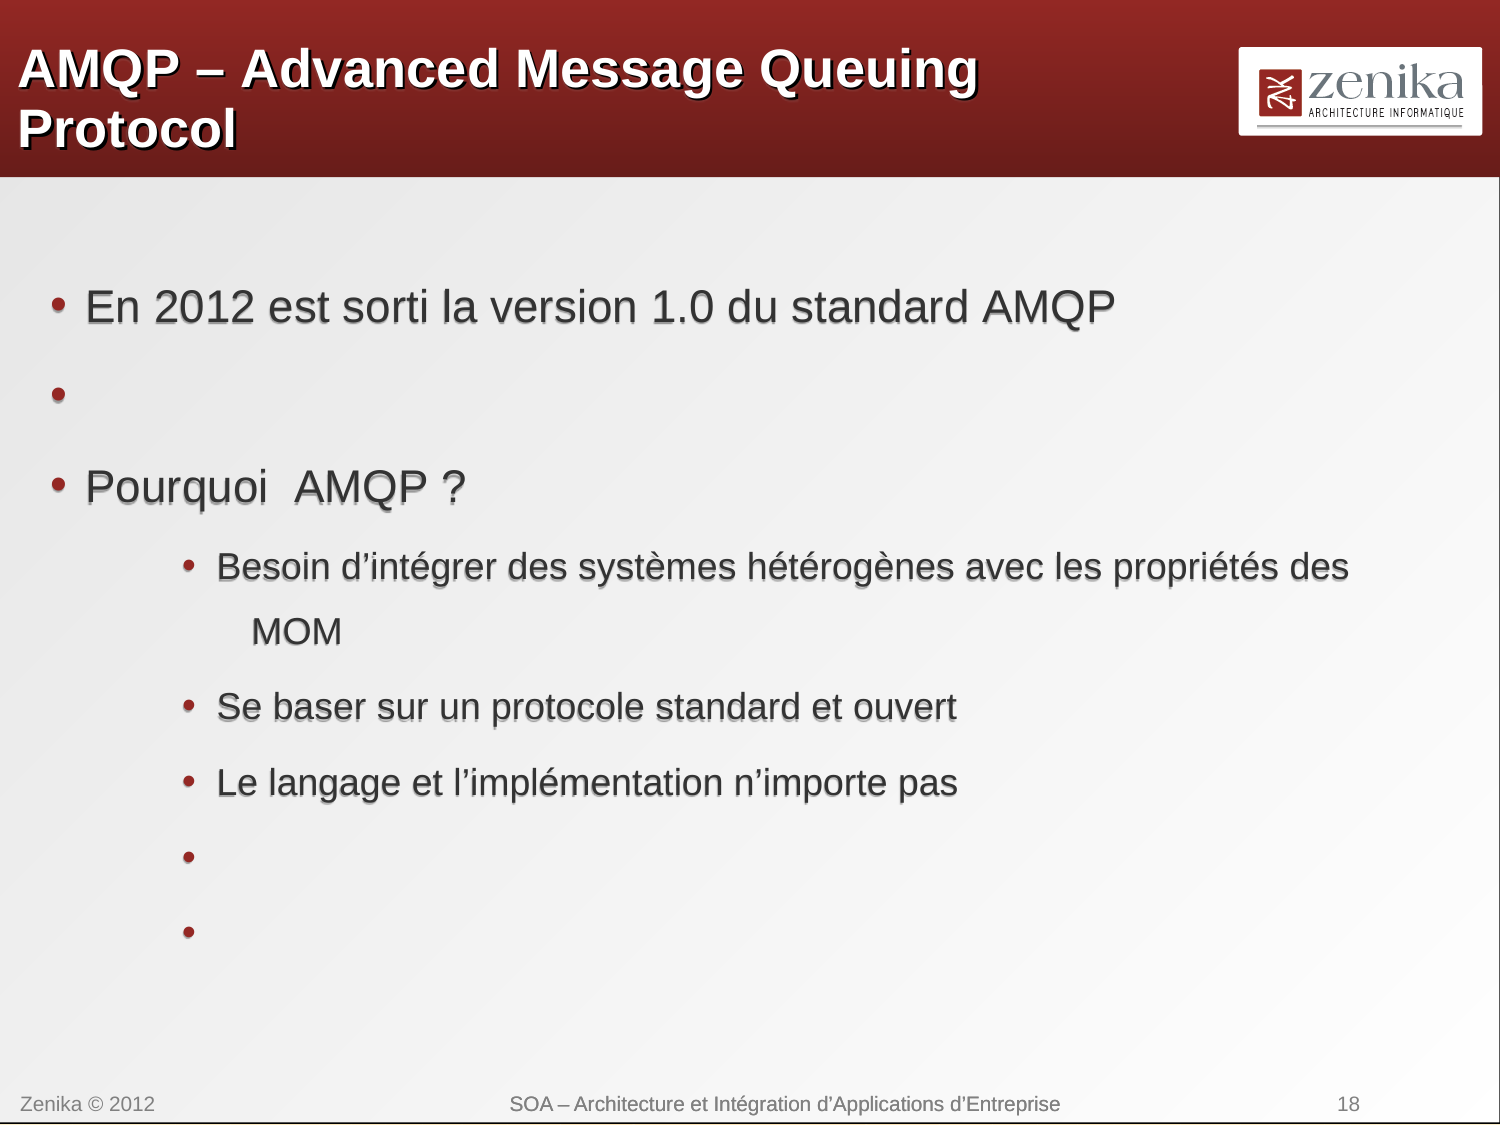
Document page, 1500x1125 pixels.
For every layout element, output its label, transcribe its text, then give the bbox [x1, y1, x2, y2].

text_box SOA – Architecture et Intégration d’Applications d’Entreprise [443, 1084, 1128, 1106]
title AMQP – Advanced Message Queuing Protocol [17, 15, 1214, 180]
list En 2012 est sorti la version 1.0 du standard AMQP Pourquoi AMQP ? Besoin d’intégrer des systèmes hétérogènes avec les propriétés des MOM Se baser sur un protocole standard et ouvert Le langage et l’implémentation n’importe pas [50, 249, 1435, 1079]
